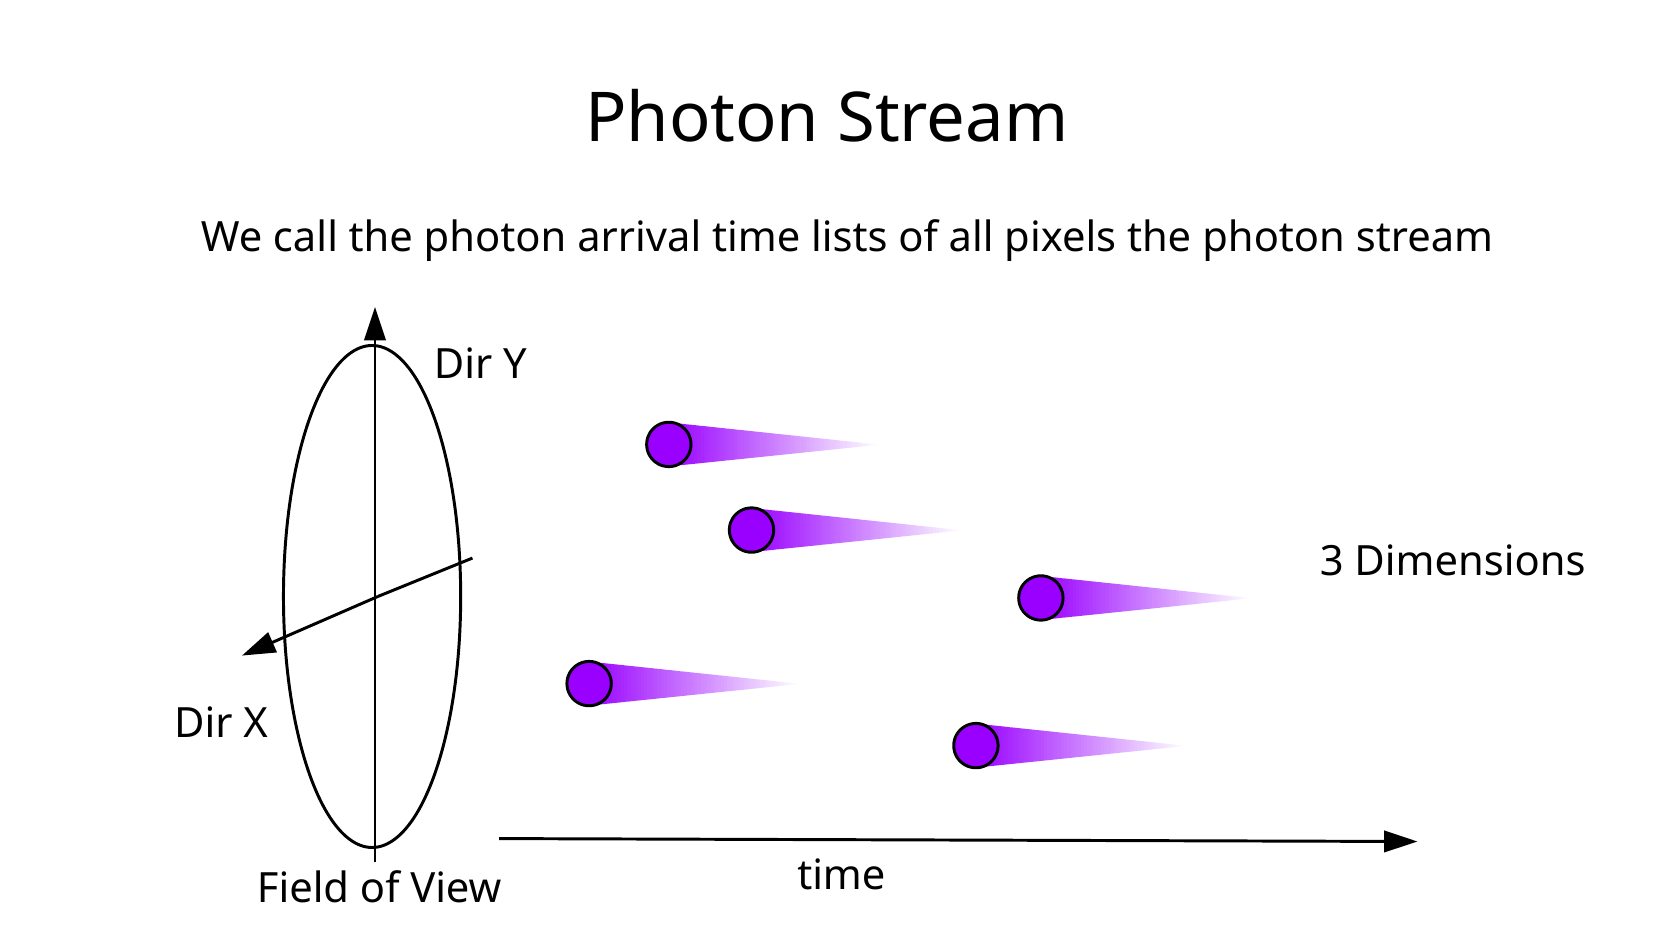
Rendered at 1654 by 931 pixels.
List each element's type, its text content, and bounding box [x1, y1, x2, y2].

text_box [566, 661, 801, 706]
text_box [376, 565, 461, 847]
title time [797, 833, 898, 913]
text_box [729, 507, 963, 553]
title 3 Dimensions [1319, 519, 1619, 599]
title We call the photon arrival time lists of all pixels the photon stream [200, 196, 1527, 275]
text_box [376, 345, 460, 595]
title Field of View [256, 847, 502, 926]
text_box [1018, 575, 1252, 621]
title Photon Stream [82, 37, 1571, 193]
text_box [953, 723, 1188, 768]
text_box [283, 345, 374, 635]
title Dir X [174, 682, 275, 761]
text_box [284, 601, 374, 847]
text_box [646, 422, 880, 467]
title Dir Y [434, 323, 535, 402]
